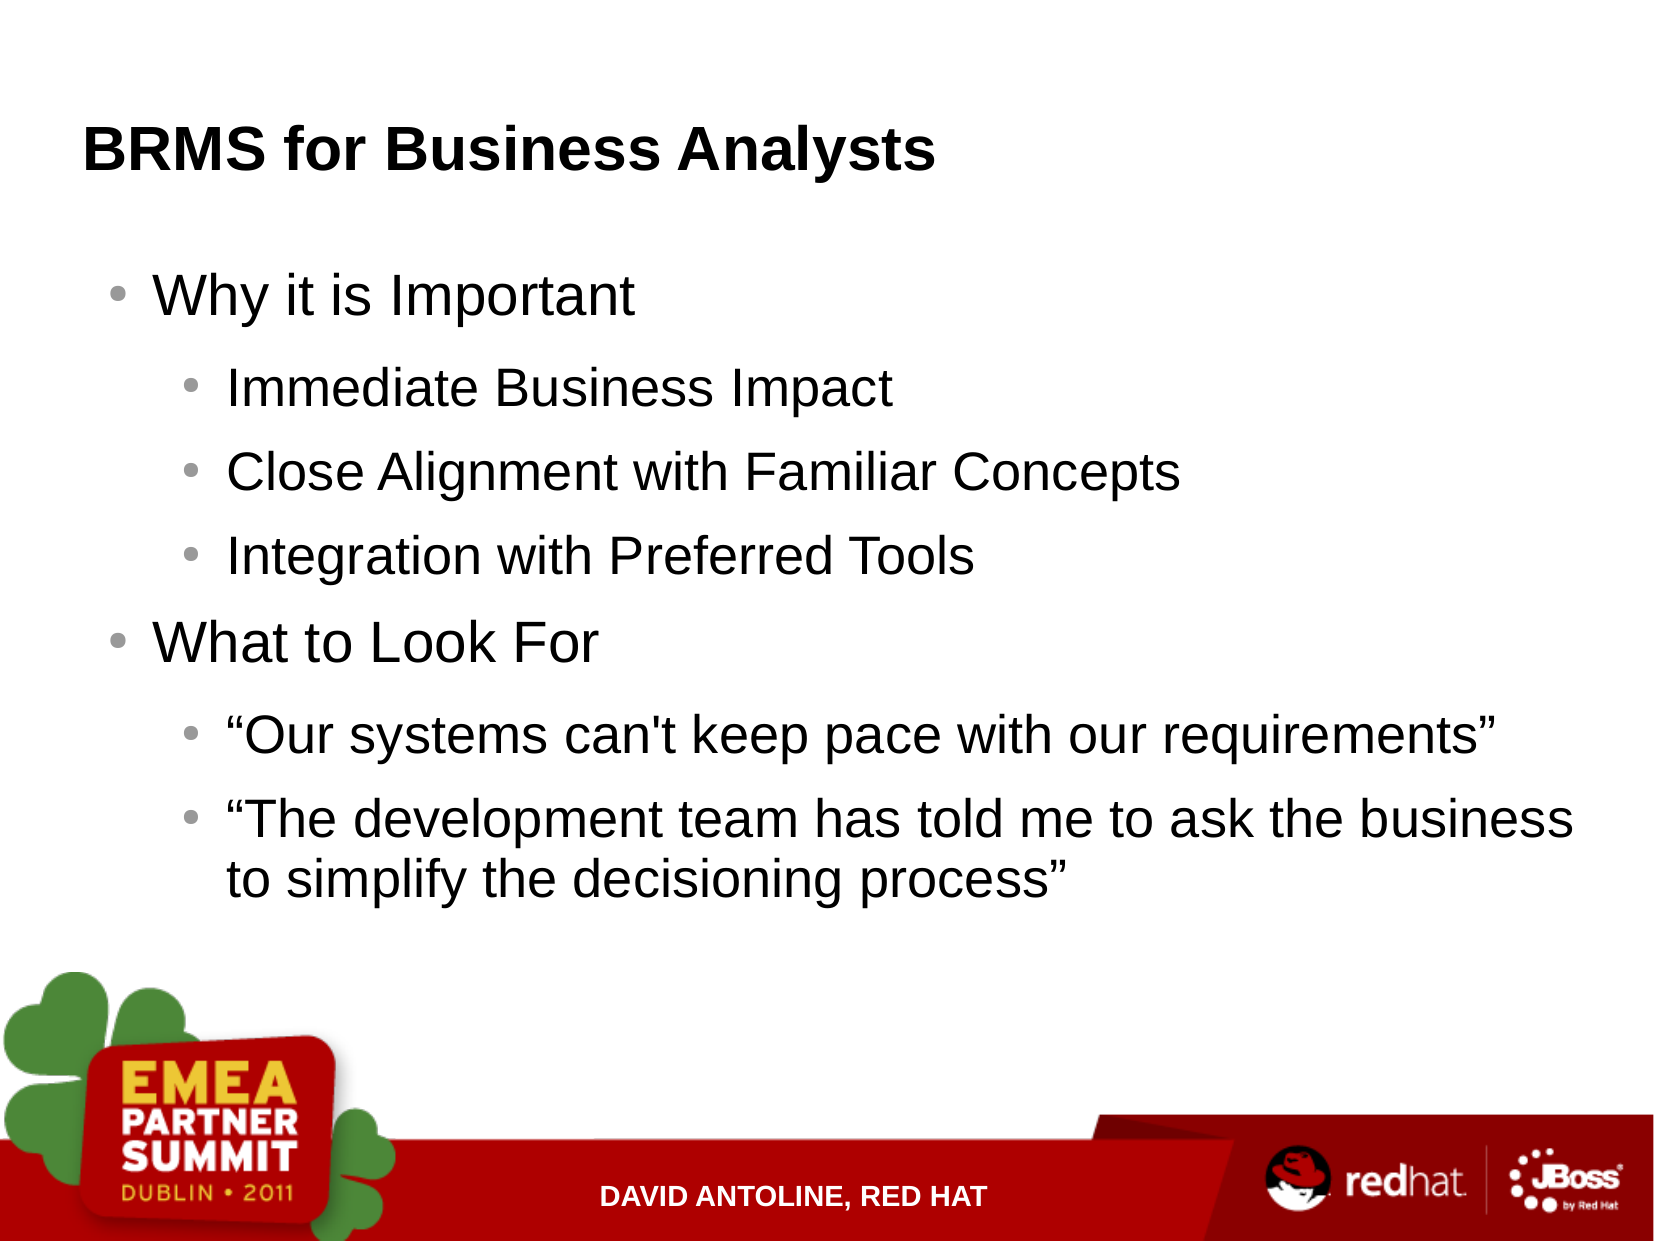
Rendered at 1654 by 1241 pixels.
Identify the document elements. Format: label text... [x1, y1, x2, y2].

title BRMS for Business Analysts [82, 55, 1571, 243]
list Why it is Important Immediate Business Impact Close Alignment with Familiar Concepts Integration with Preferred Tools What to Look For “Our systems can't keep pace with our requirements” “The development team has told me to ask the business to simplify the decisioning process” [92, 262, 1581, 1042]
picture [0, 972, 1654, 1241]
